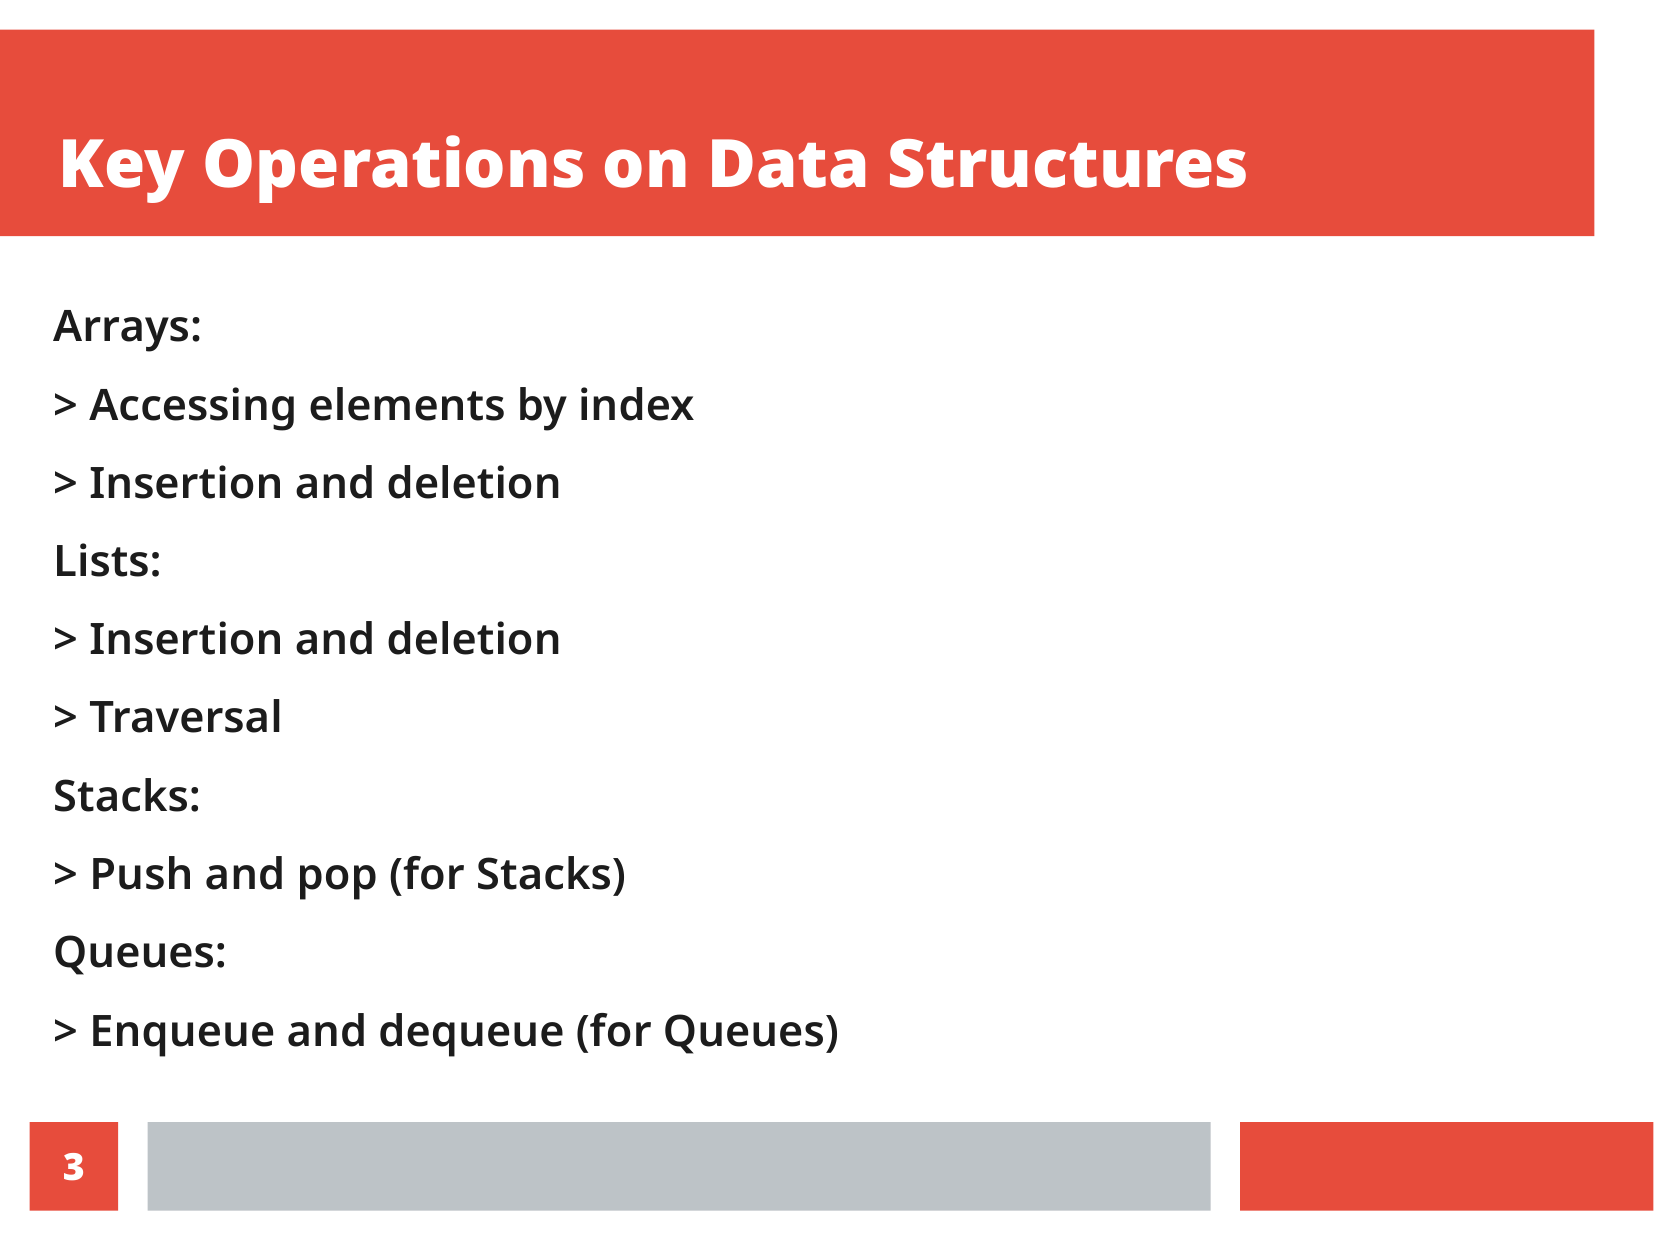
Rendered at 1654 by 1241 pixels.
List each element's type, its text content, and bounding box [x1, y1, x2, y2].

list Arrays: > Accessing elements by index > Insertion and deletion Lists: > Insertion and deletion > Traversal Stacks: > Push and pop (for Stacks) Queues: > Enqueue and dequeue (for Queues) [53, 295, 1560, 1063]
title Key Operations on Data Structures [59, 59, 1595, 207]
